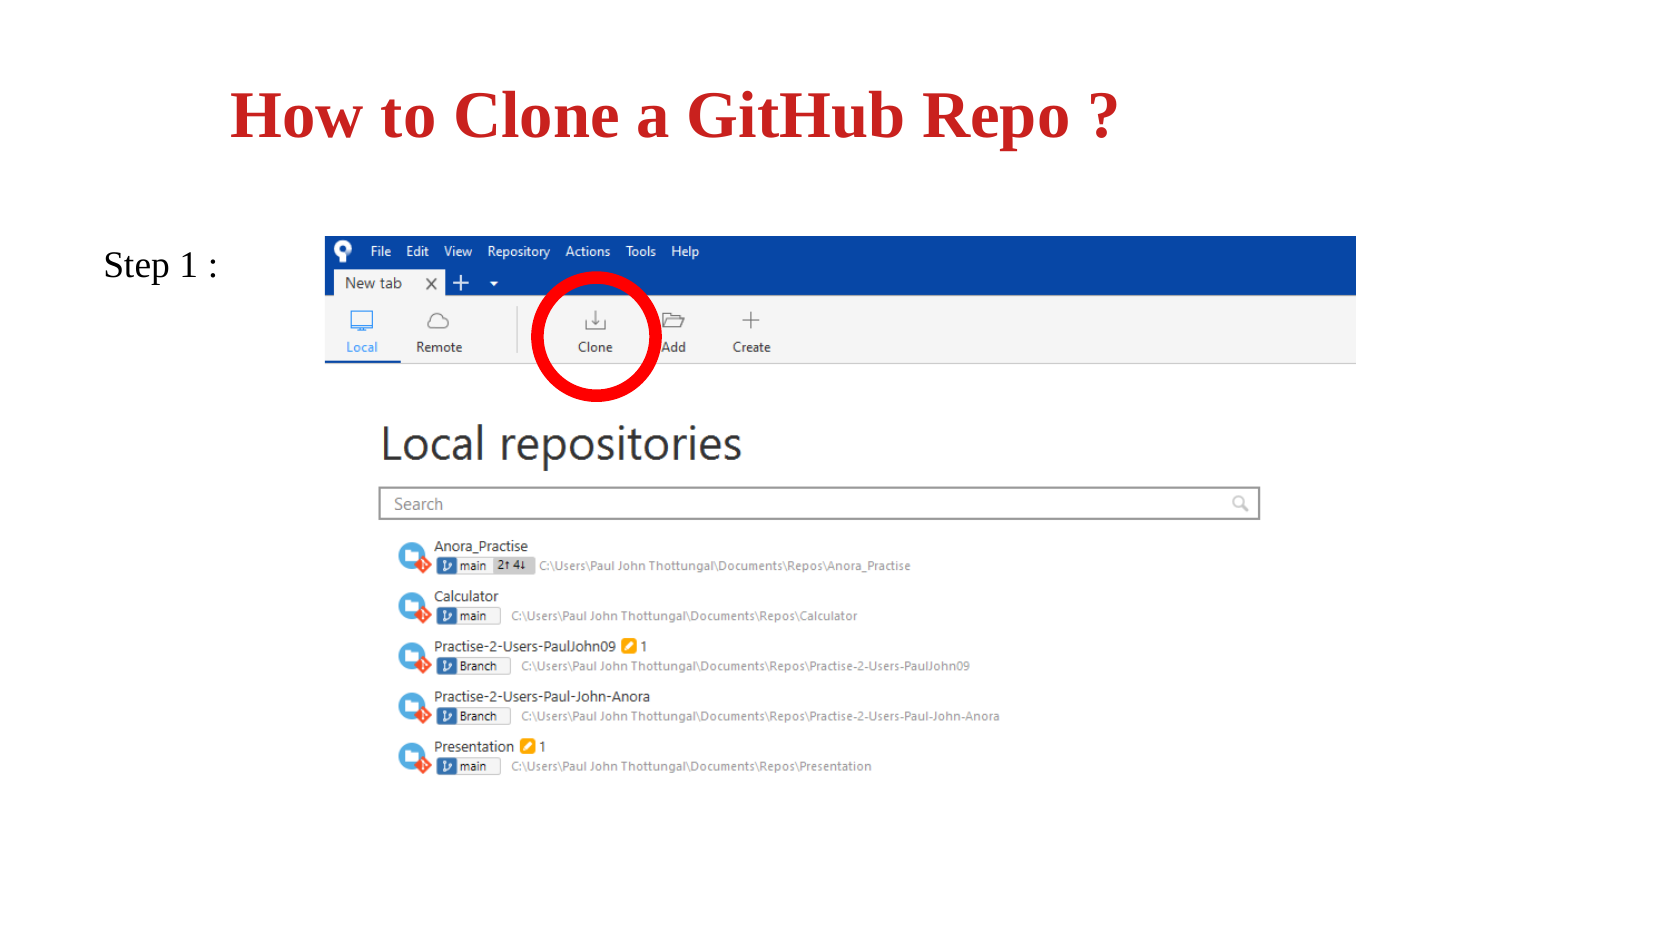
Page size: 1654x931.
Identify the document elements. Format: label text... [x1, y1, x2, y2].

text_box Step 1 : [88, 236, 324, 296]
picture [324, 236, 1356, 812]
text_box [537, 277, 656, 396]
title How to Clone a GitHub Repo ? [82, 37, 1270, 193]
